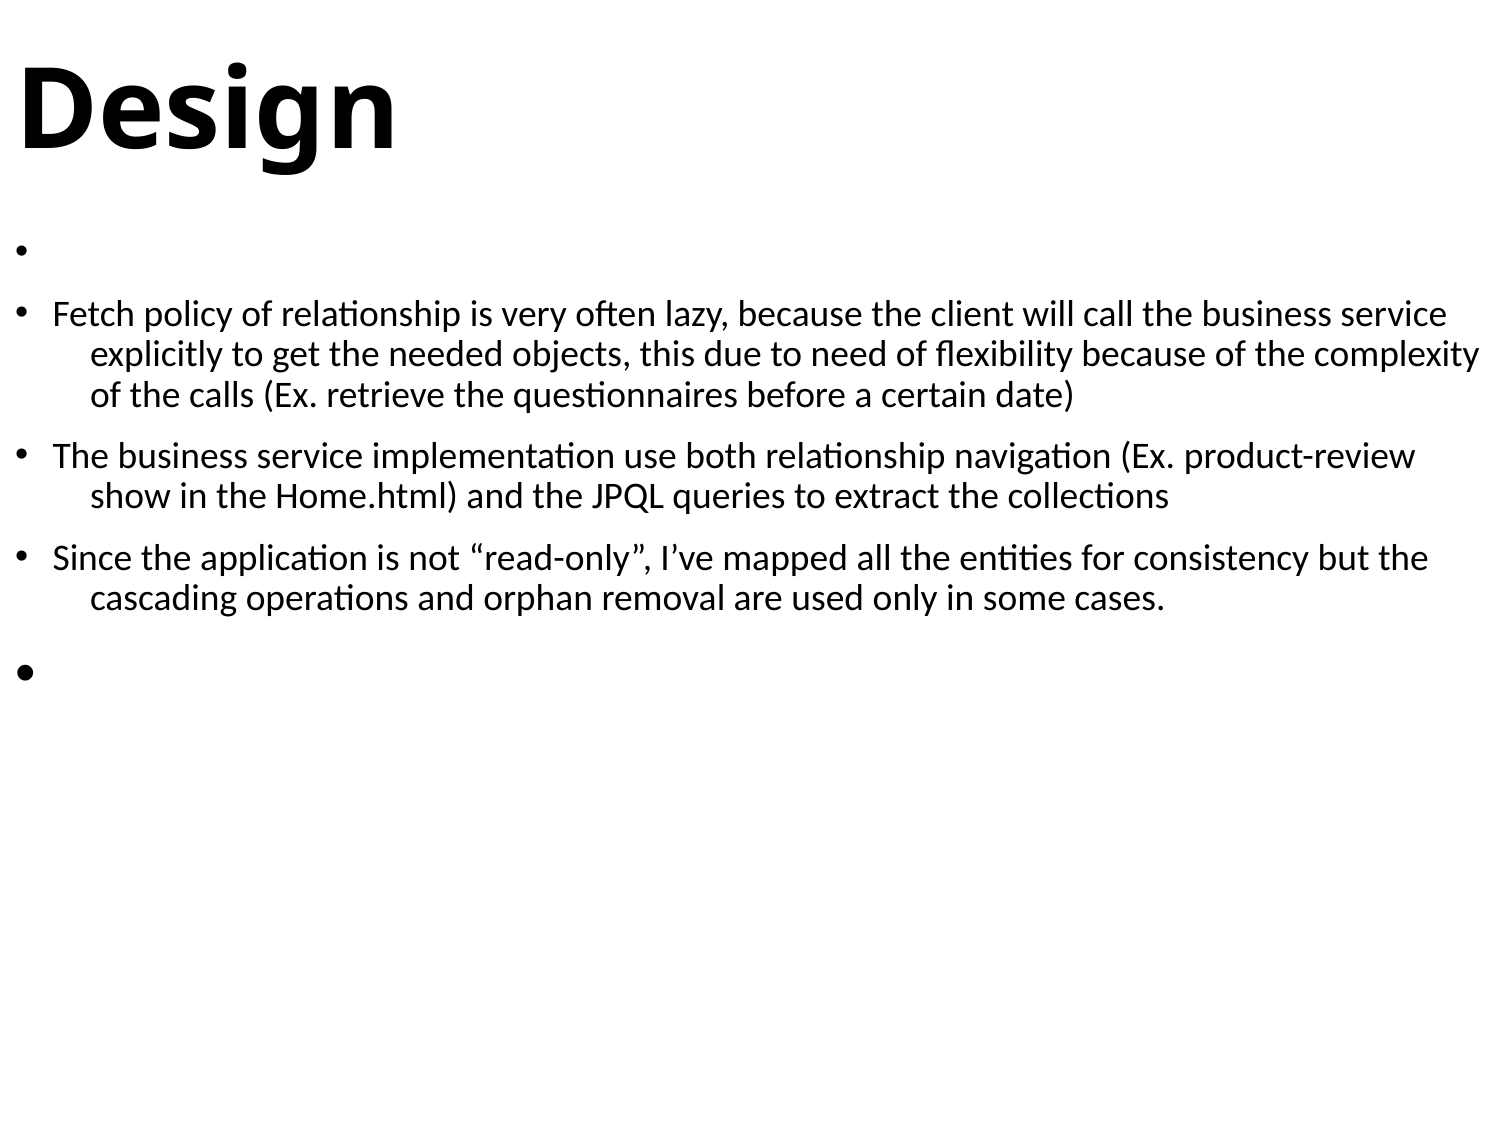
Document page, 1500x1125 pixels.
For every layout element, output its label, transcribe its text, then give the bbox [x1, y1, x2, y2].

list Fetch policy of relationship is very often lazy, because the client will call the business service explicitly to get the needed objects, this due to need of flexibility because of the complexity of the calls (Ex. retrieve the questionnaires before a certain date) The business service implementation use both relationship navigation (Ex. product-review show in the Home.html) and the JPQL queries to extract the collections Since the application is not “read-only”, I’ve mapped all the entities for consistency but the cascading operations and orphan removal are used only in some cases. [0, 220, 1500, 1122]
title Design [0, 3, 1294, 220]
